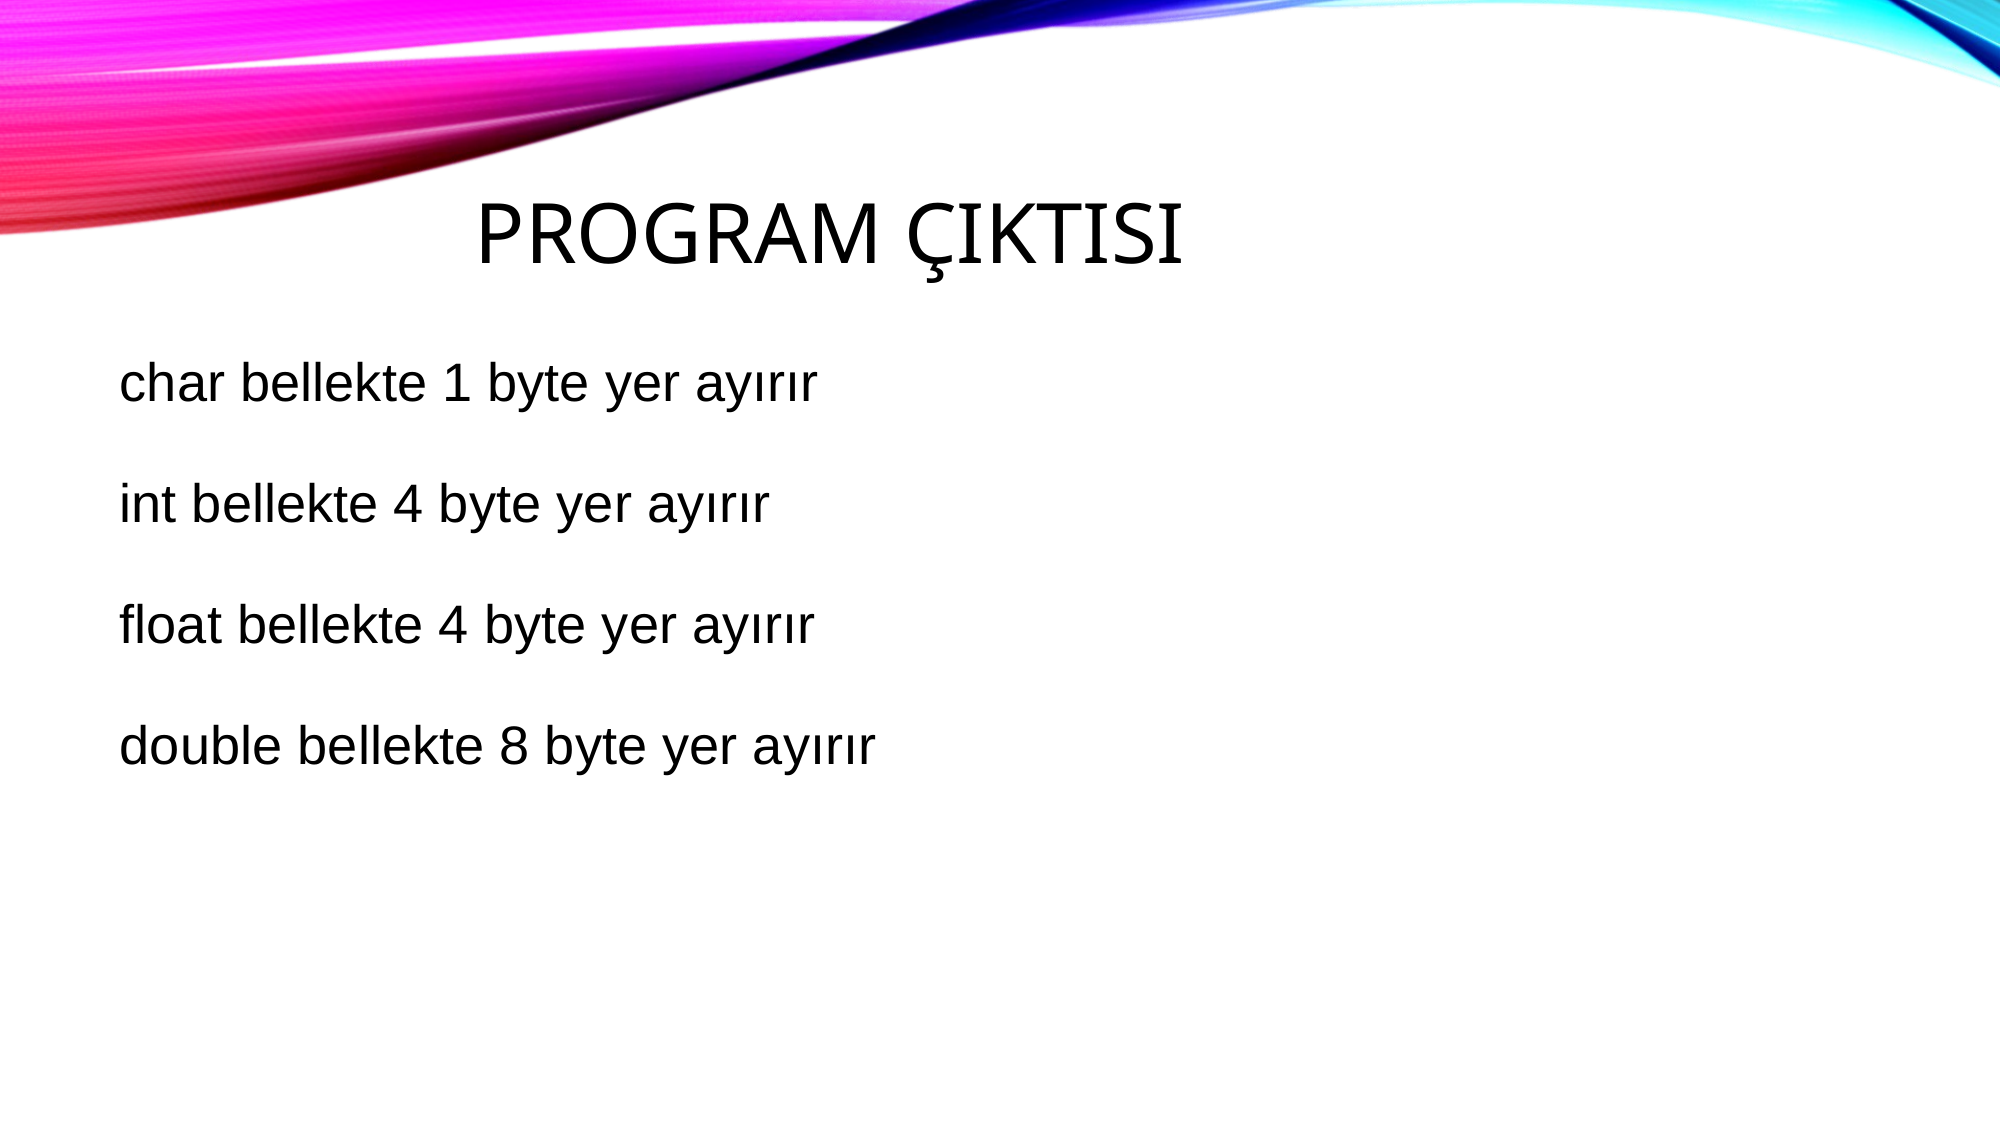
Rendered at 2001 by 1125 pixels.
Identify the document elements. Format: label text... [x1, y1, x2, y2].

picture [0, 0, 2000, 237]
text_box char bellekte 1 byte yer ayırır int bellekte 4 byte yer ayırır float bellekte 4 byte yer ayırır double bellekte 8 byte yer ayırır [105, 345, 1726, 811]
title PROGRAM ÇIKTISI [474, 125, 1888, 338]
